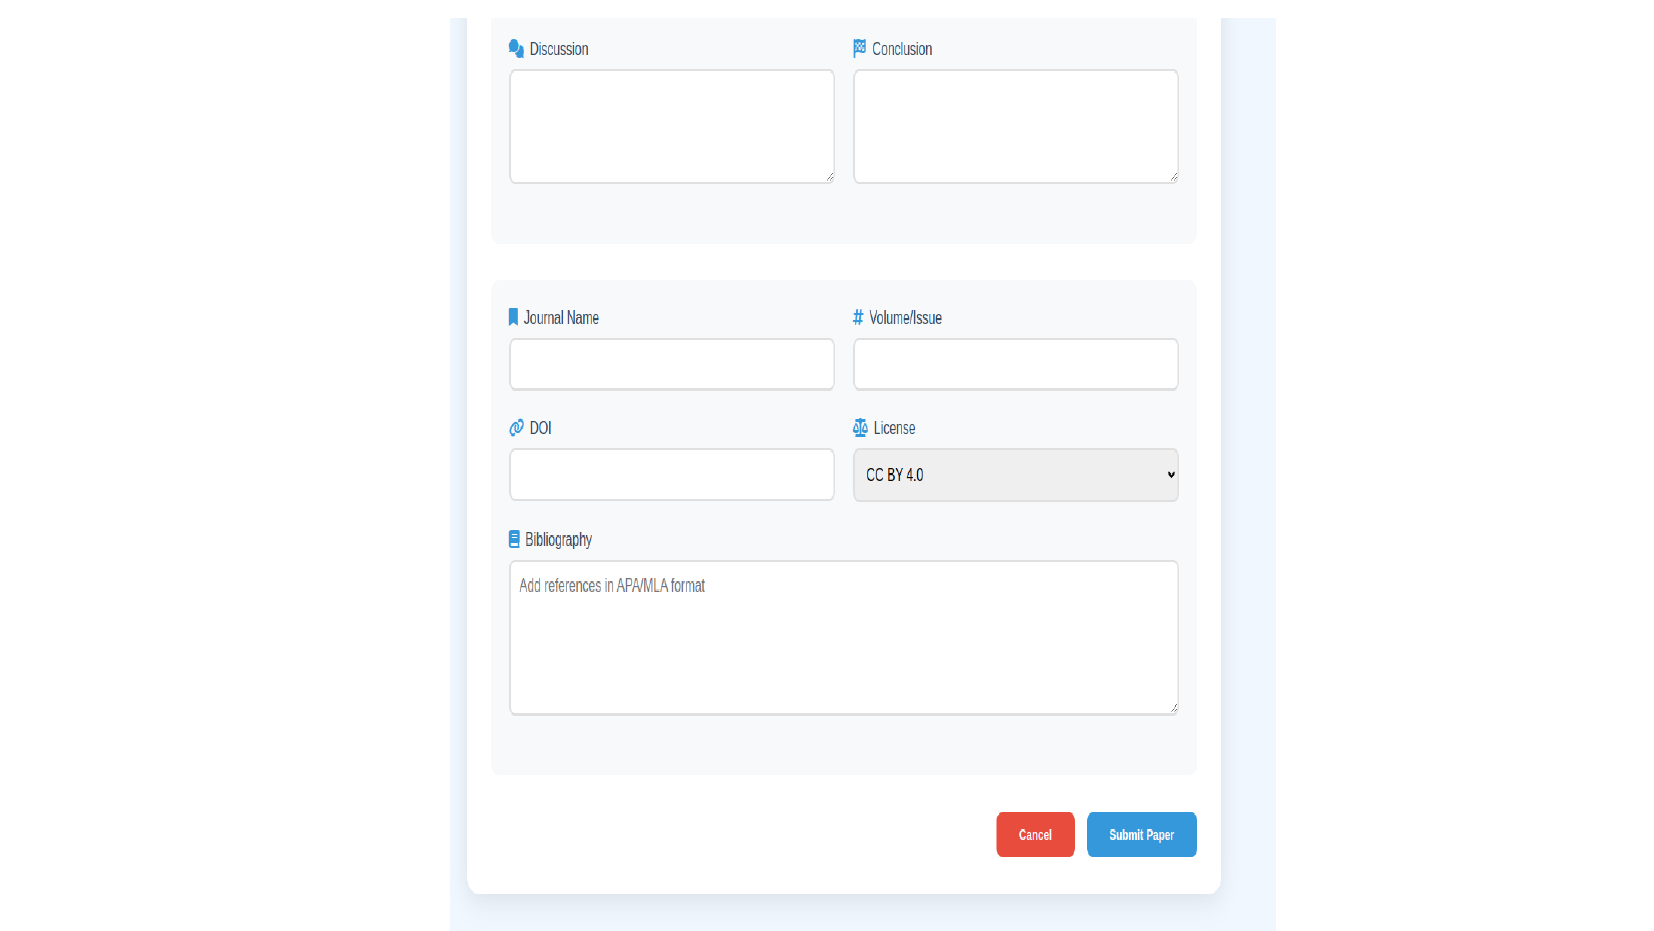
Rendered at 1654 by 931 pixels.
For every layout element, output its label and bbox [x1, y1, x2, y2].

picture [450, 18, 1276, 931]
